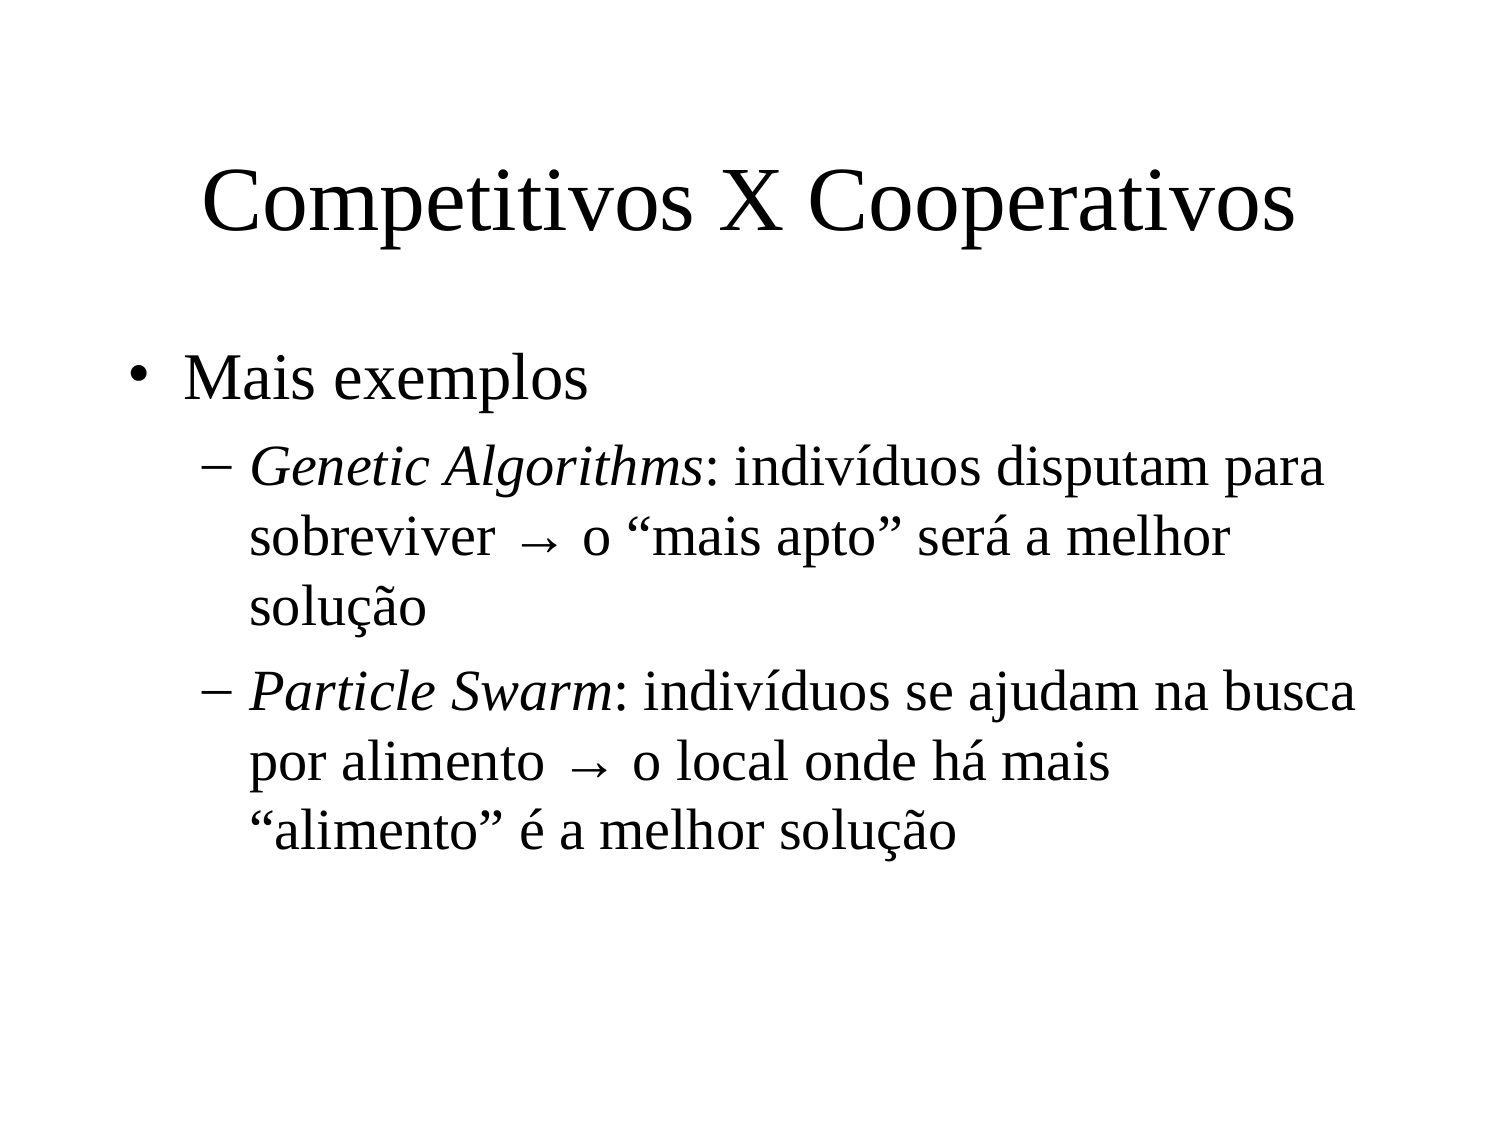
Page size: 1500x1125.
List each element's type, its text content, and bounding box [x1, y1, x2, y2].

title Competitivos X Cooperativos [112, 76, 1388, 312]
list Mais exemplos Genetic Algorithms: indivíduos disputam para sobreviver → o “mais apto” será a melhor solução Particle Swarm: indivíduos se ajudam na busca por alimento → o local onde há mais “alimento” é a melhor solução [112, 324, 1388, 1020]
